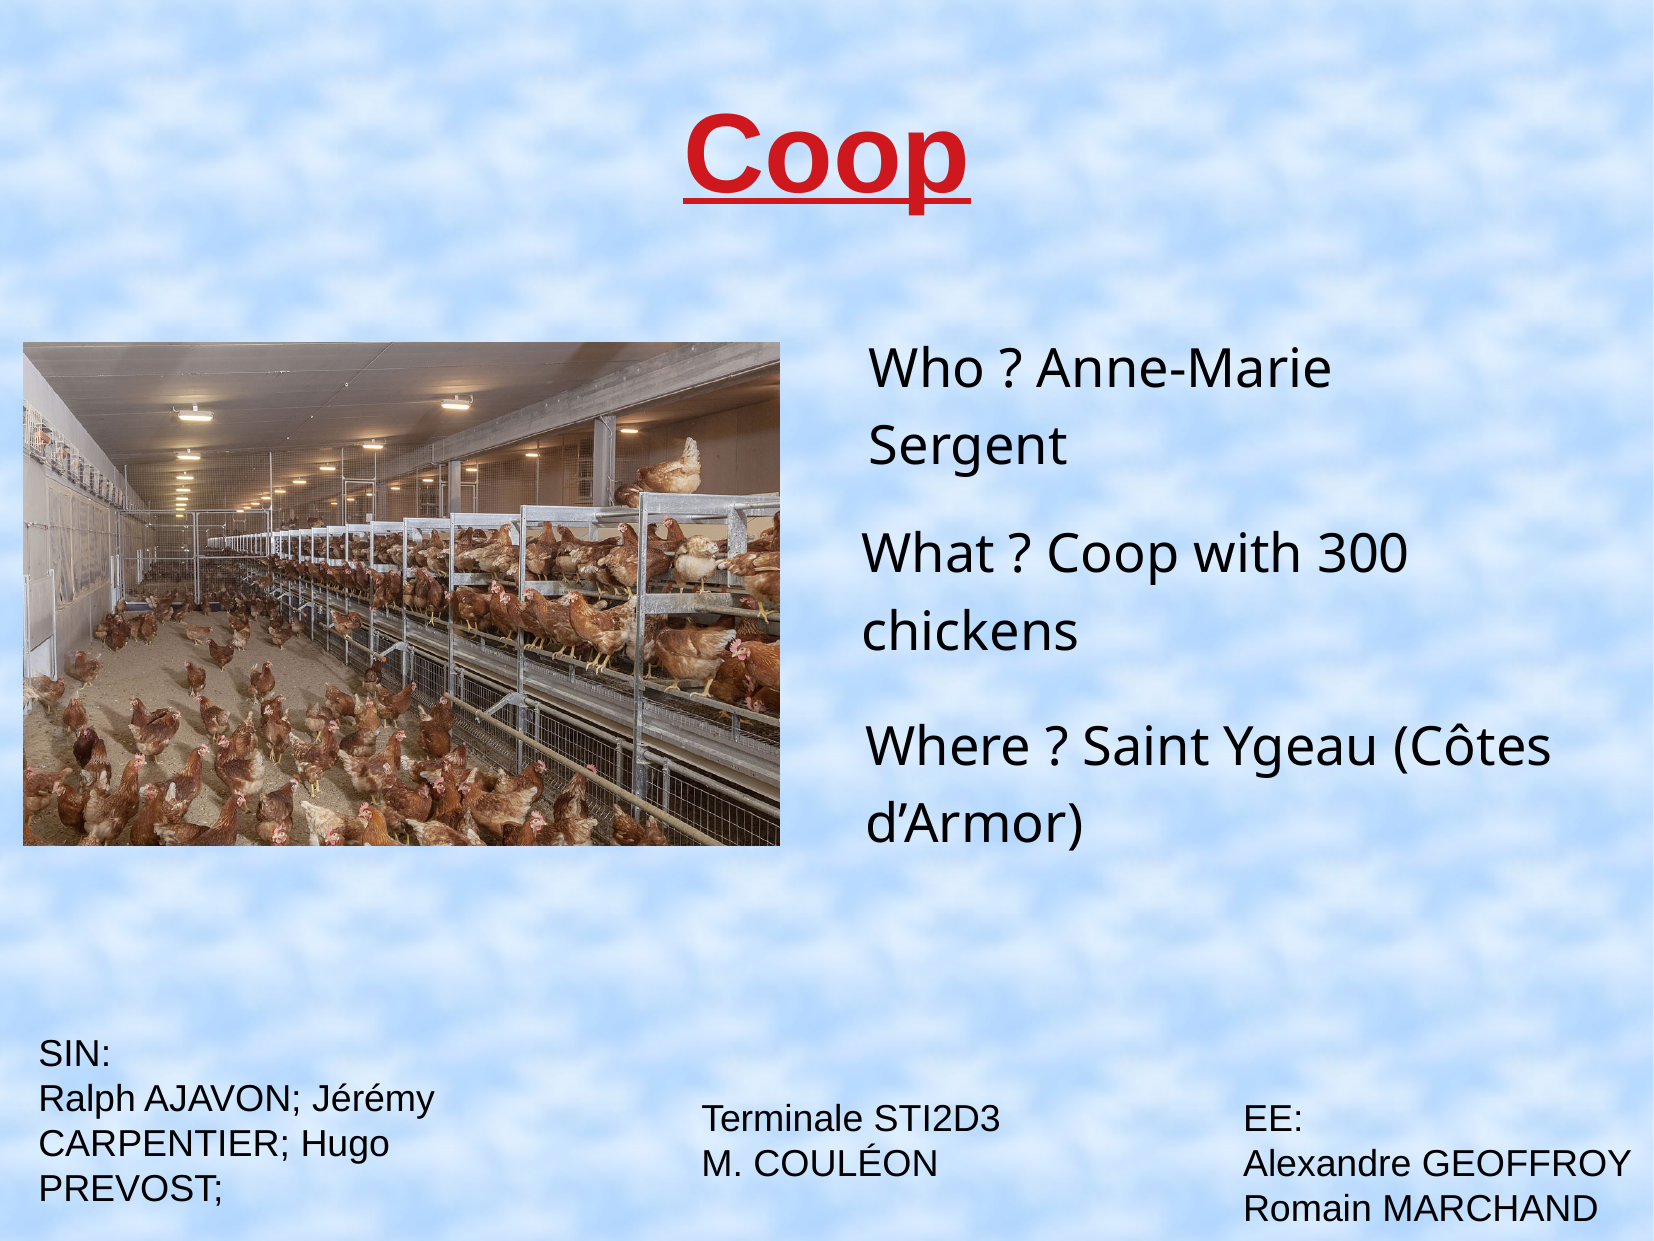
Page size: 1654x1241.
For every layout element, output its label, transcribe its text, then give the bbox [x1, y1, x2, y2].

text_box EE: Alexandre GEOFFROY Romain MARCHAND [1228, 1086, 1648, 1238]
picture [0, 0, 1654, 1241]
text_box What ? Coop with 300 chickens [846, 504, 1560, 662]
text_box SIN: Ralph AJAVON; Jérémy CARPENTIER; Hugo PREVOST; [23, 1021, 467, 1217]
title Coop [82, 49, 1571, 257]
text_box Where ? Saint Ygeau (Côtes d’Armor) [850, 696, 1598, 854]
text_box Terminale STI2D3 M. COULÉON [686, 1086, 1016, 1193]
text_box Who ? Anne-Marie Sergent [854, 318, 1453, 476]
